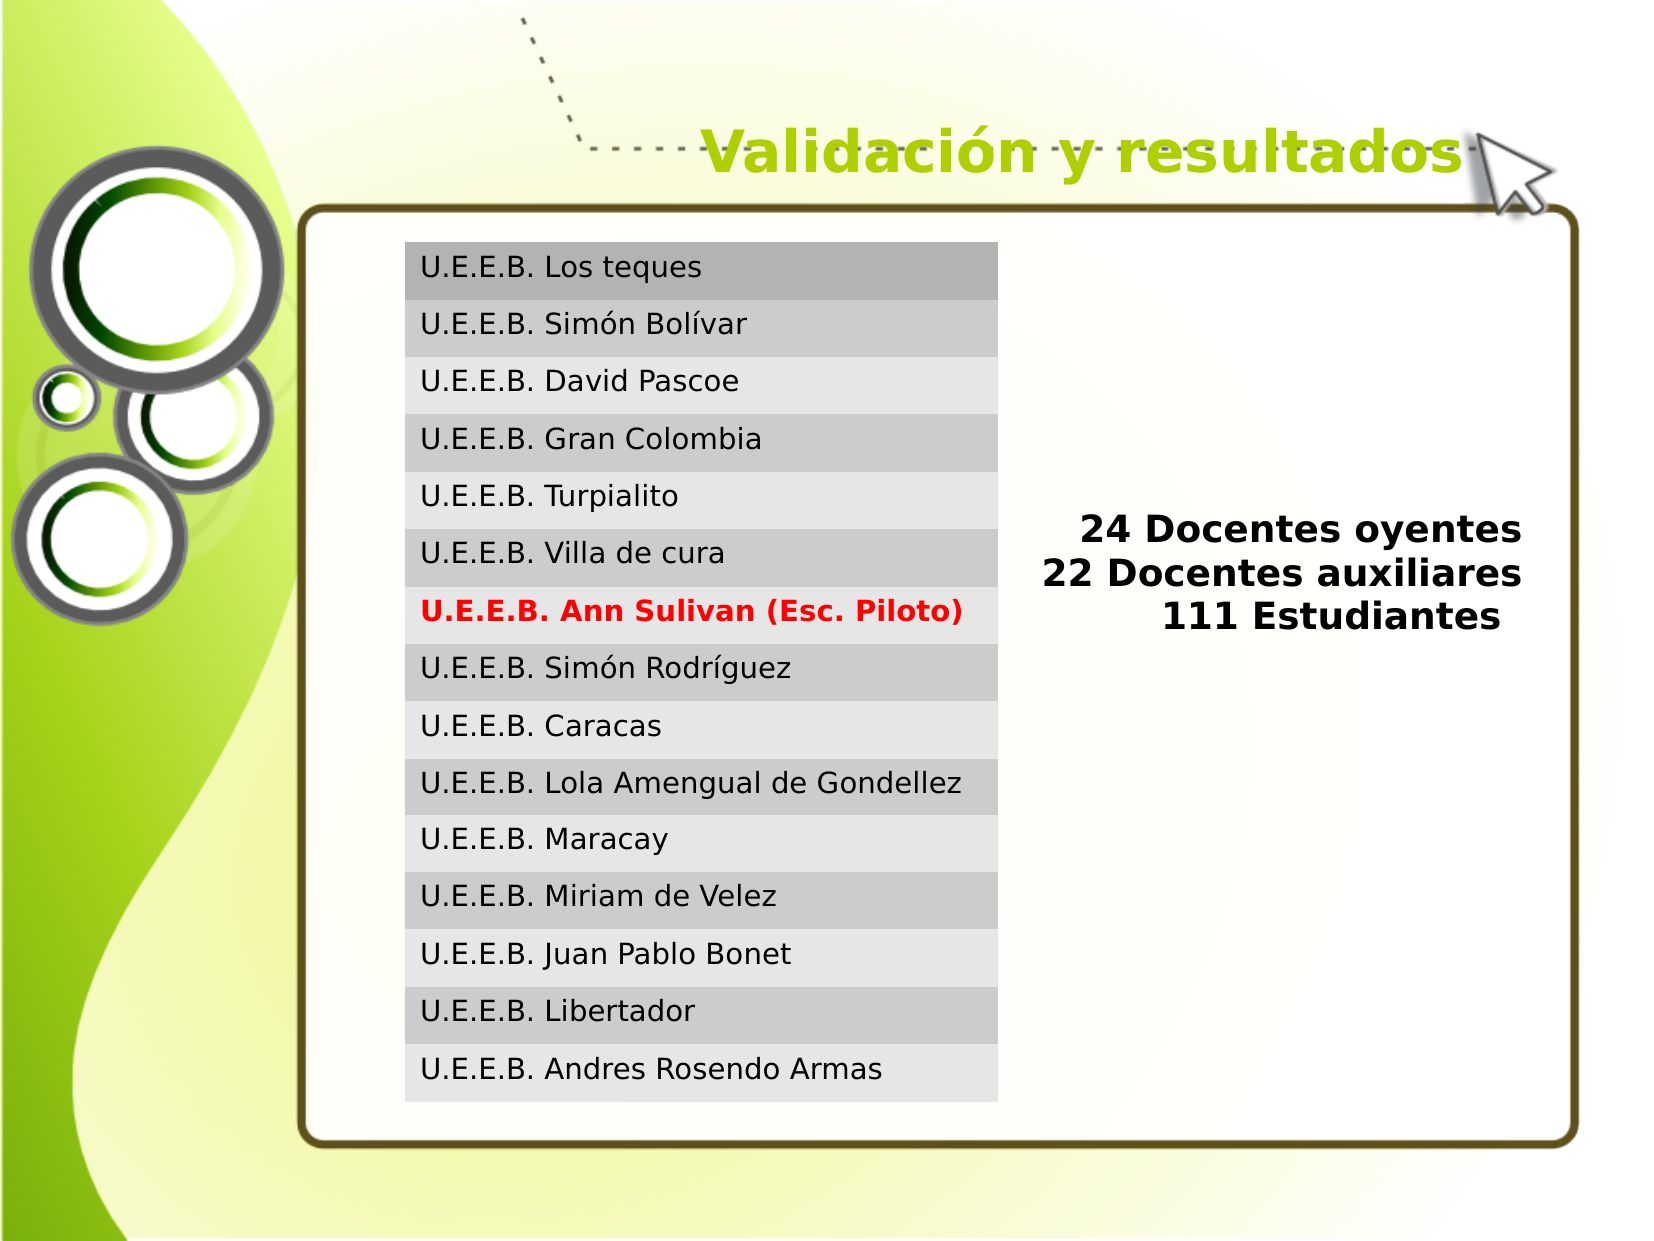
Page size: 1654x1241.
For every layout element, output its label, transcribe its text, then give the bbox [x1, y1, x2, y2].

table_cell U.E.E.B. Miriam de Velez [405, 872, 998, 929]
picture [0, 0, 1654, 1241]
table_cell U.E.E.B. Gran Colombia [405, 414, 998, 472]
table_cell U.E.E.B. Caracas [405, 701, 998, 759]
text_box Validación y resultados [578, 76, 1501, 160]
table_cell U.E.E.B. Lola Amengual de Gondellez [405, 759, 998, 815]
table_cell U.E.E.B. Villa de cura [405, 529, 997, 587]
table_cell U.E.E.B. Juan Pablo Bonet [405, 929, 998, 987]
table_cell U.E.E.B. David Pascoe [405, 357, 998, 414]
table_cell U.E.E.B. Maracay [405, 815, 998, 872]
table_cell U.E.E.B. Libertador [405, 987, 998, 1044]
table_cell U.E.E.B. Ann Sulivan (Esc. Piloto) [405, 587, 997, 644]
table_cell U.E.E.B. Turpialito [405, 472, 998, 529]
text_box 24 Docentes oyentes 22 Docentes auxiliares 111 Estudiantes [997, 500, 1538, 646]
table_header U.E.E.B. Los teques [405, 242, 998, 300]
table_cell U.E.E.B. Simón Bolívar [405, 300, 998, 357]
table_cell U.E.E.B. Andres Rosendo Armas [405, 1044, 998, 1102]
table_cell U.E.E.B. Simón Rodríguez [405, 644, 998, 701]
